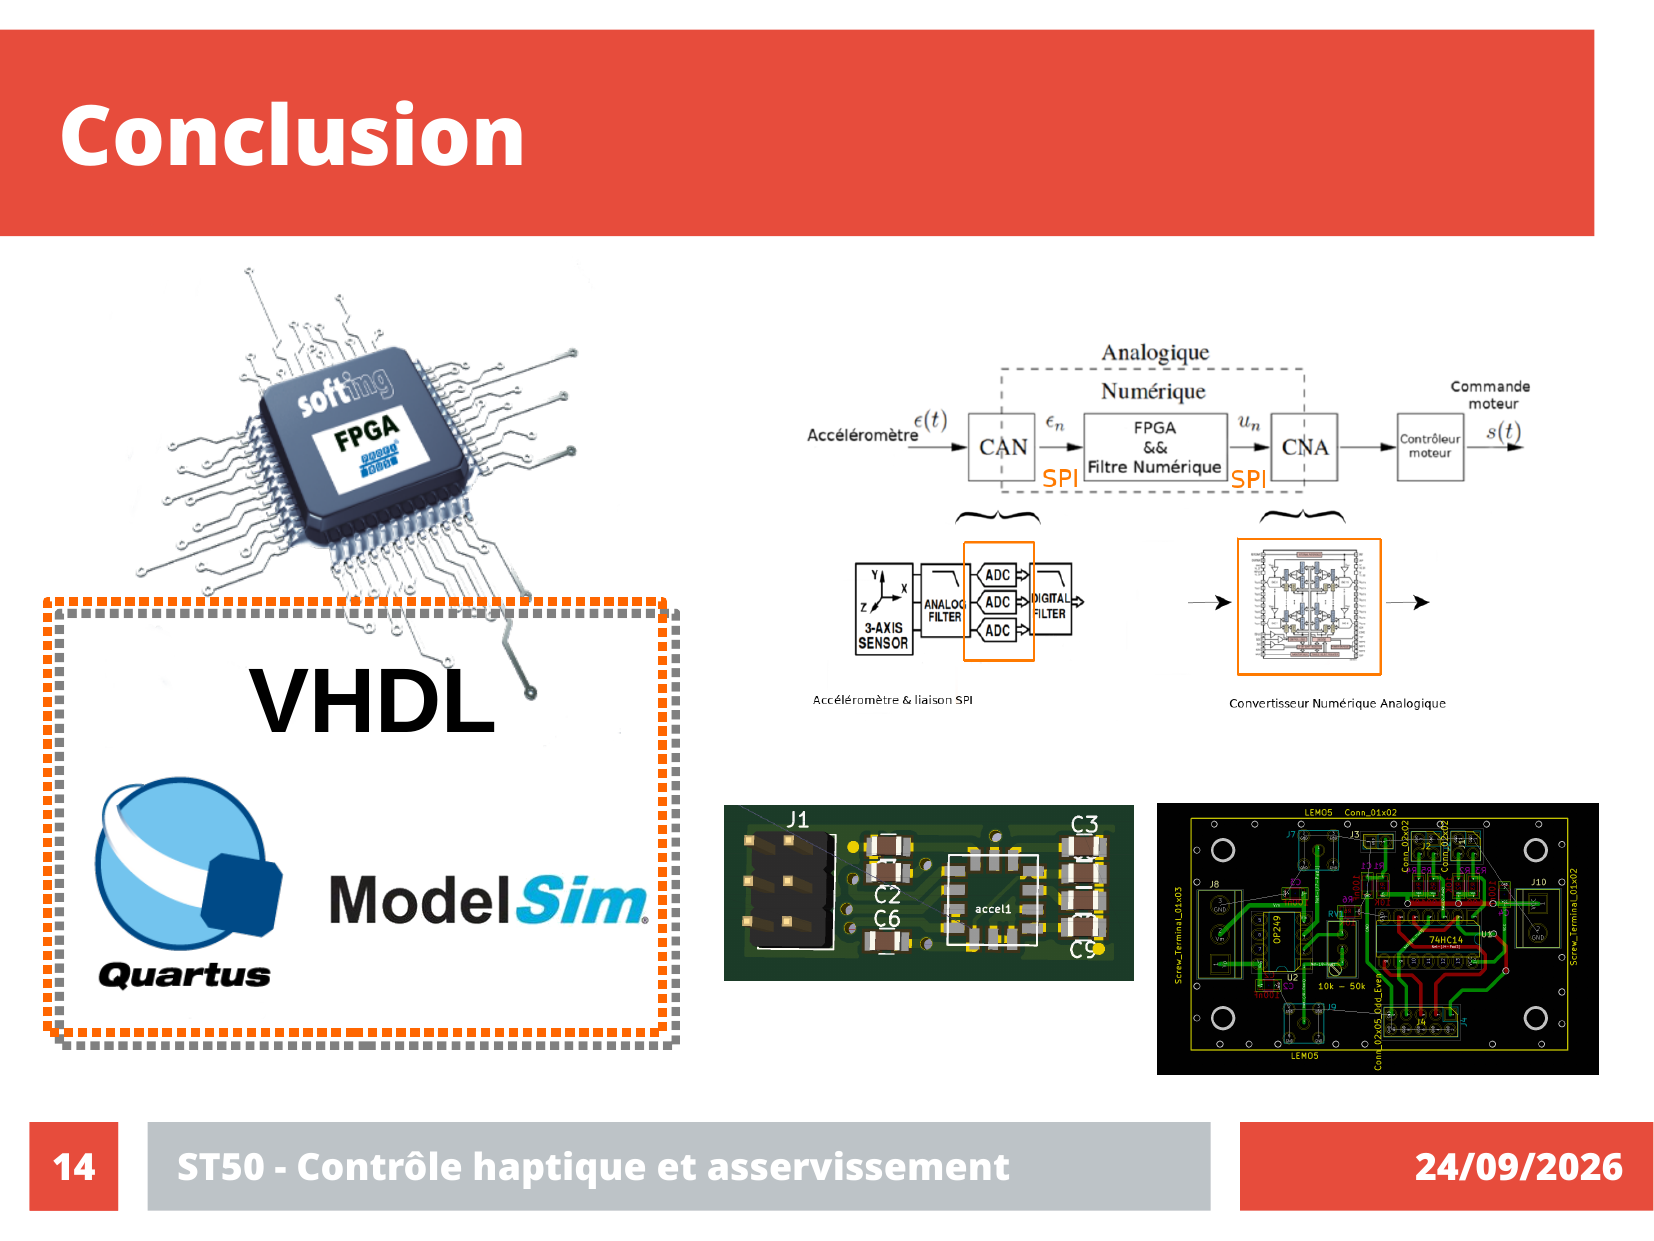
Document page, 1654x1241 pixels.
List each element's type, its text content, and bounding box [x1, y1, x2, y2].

text_box [47, 601, 663, 1033]
picture [779, 313, 1560, 721]
picture [1157, 803, 1599, 1075]
picture [105, 224, 621, 601]
picture [73, 698, 674, 1087]
picture [724, 805, 1134, 981]
title Conclusion [59, 59, 1595, 207]
